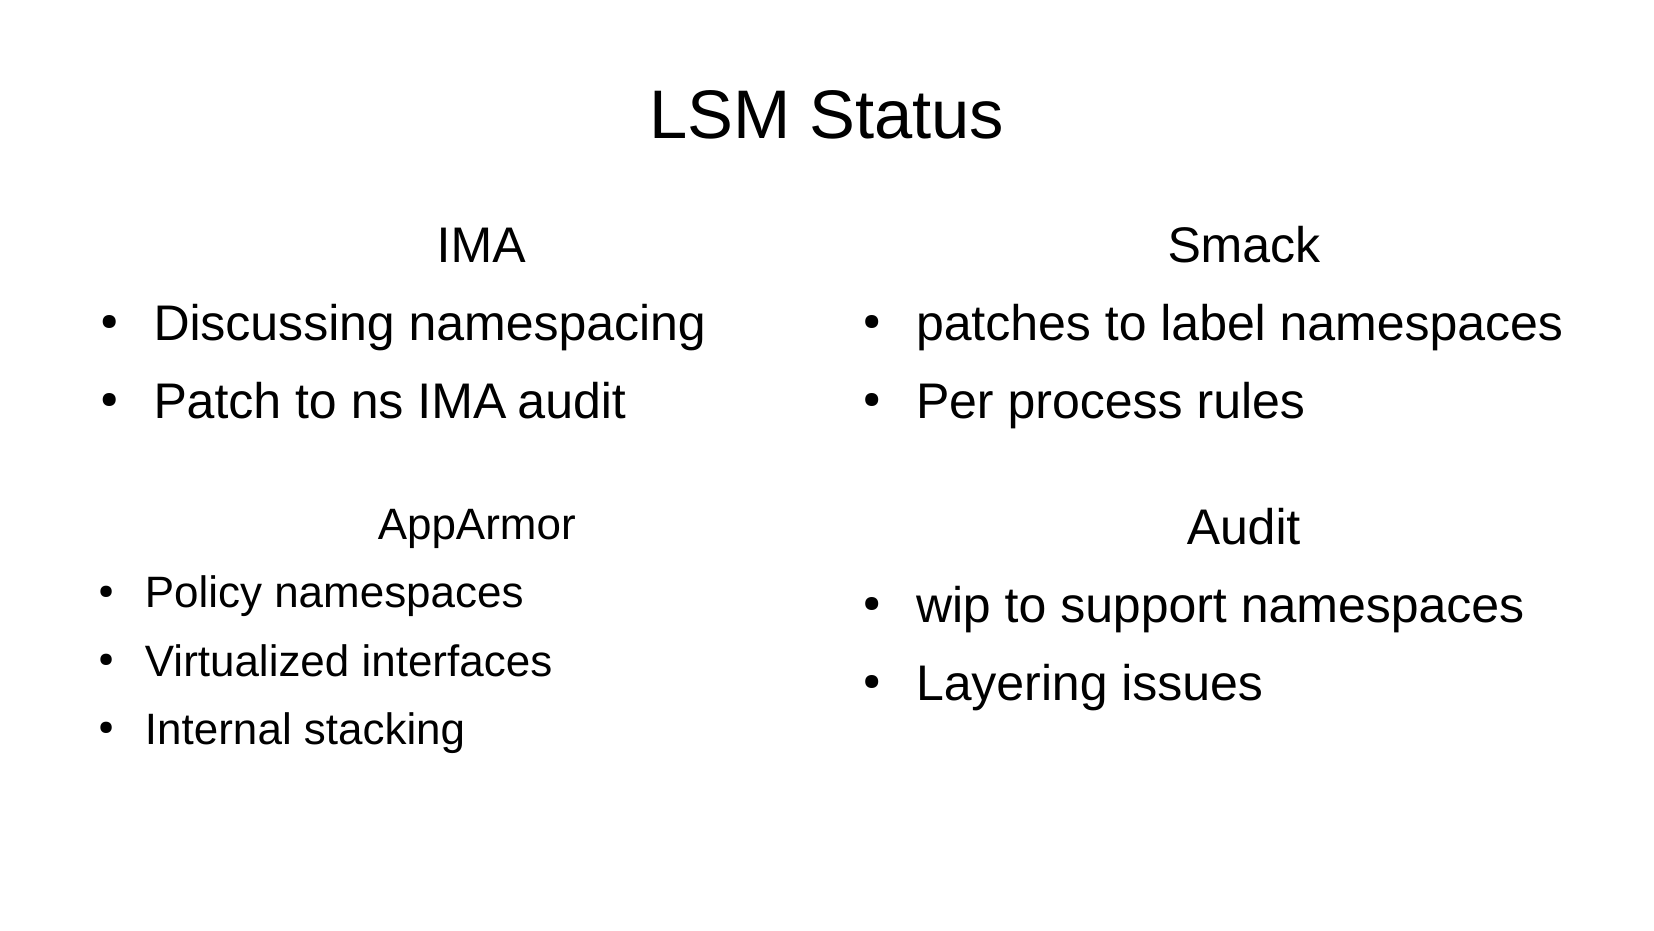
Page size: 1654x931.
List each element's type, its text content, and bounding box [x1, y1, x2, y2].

list Audit wip to support namespaces Layering issues [845, 499, 1572, 757]
list AppArmor Policy namespaces Virtualized interfaces Internal stacking [82, 499, 809, 757]
title LSM Status [82, 37, 1571, 193]
list IMA Discussing namespacing Patch to ns IMA audit [82, 217, 809, 475]
list Smack patches to label namespaces Per process rules [845, 217, 1572, 475]
